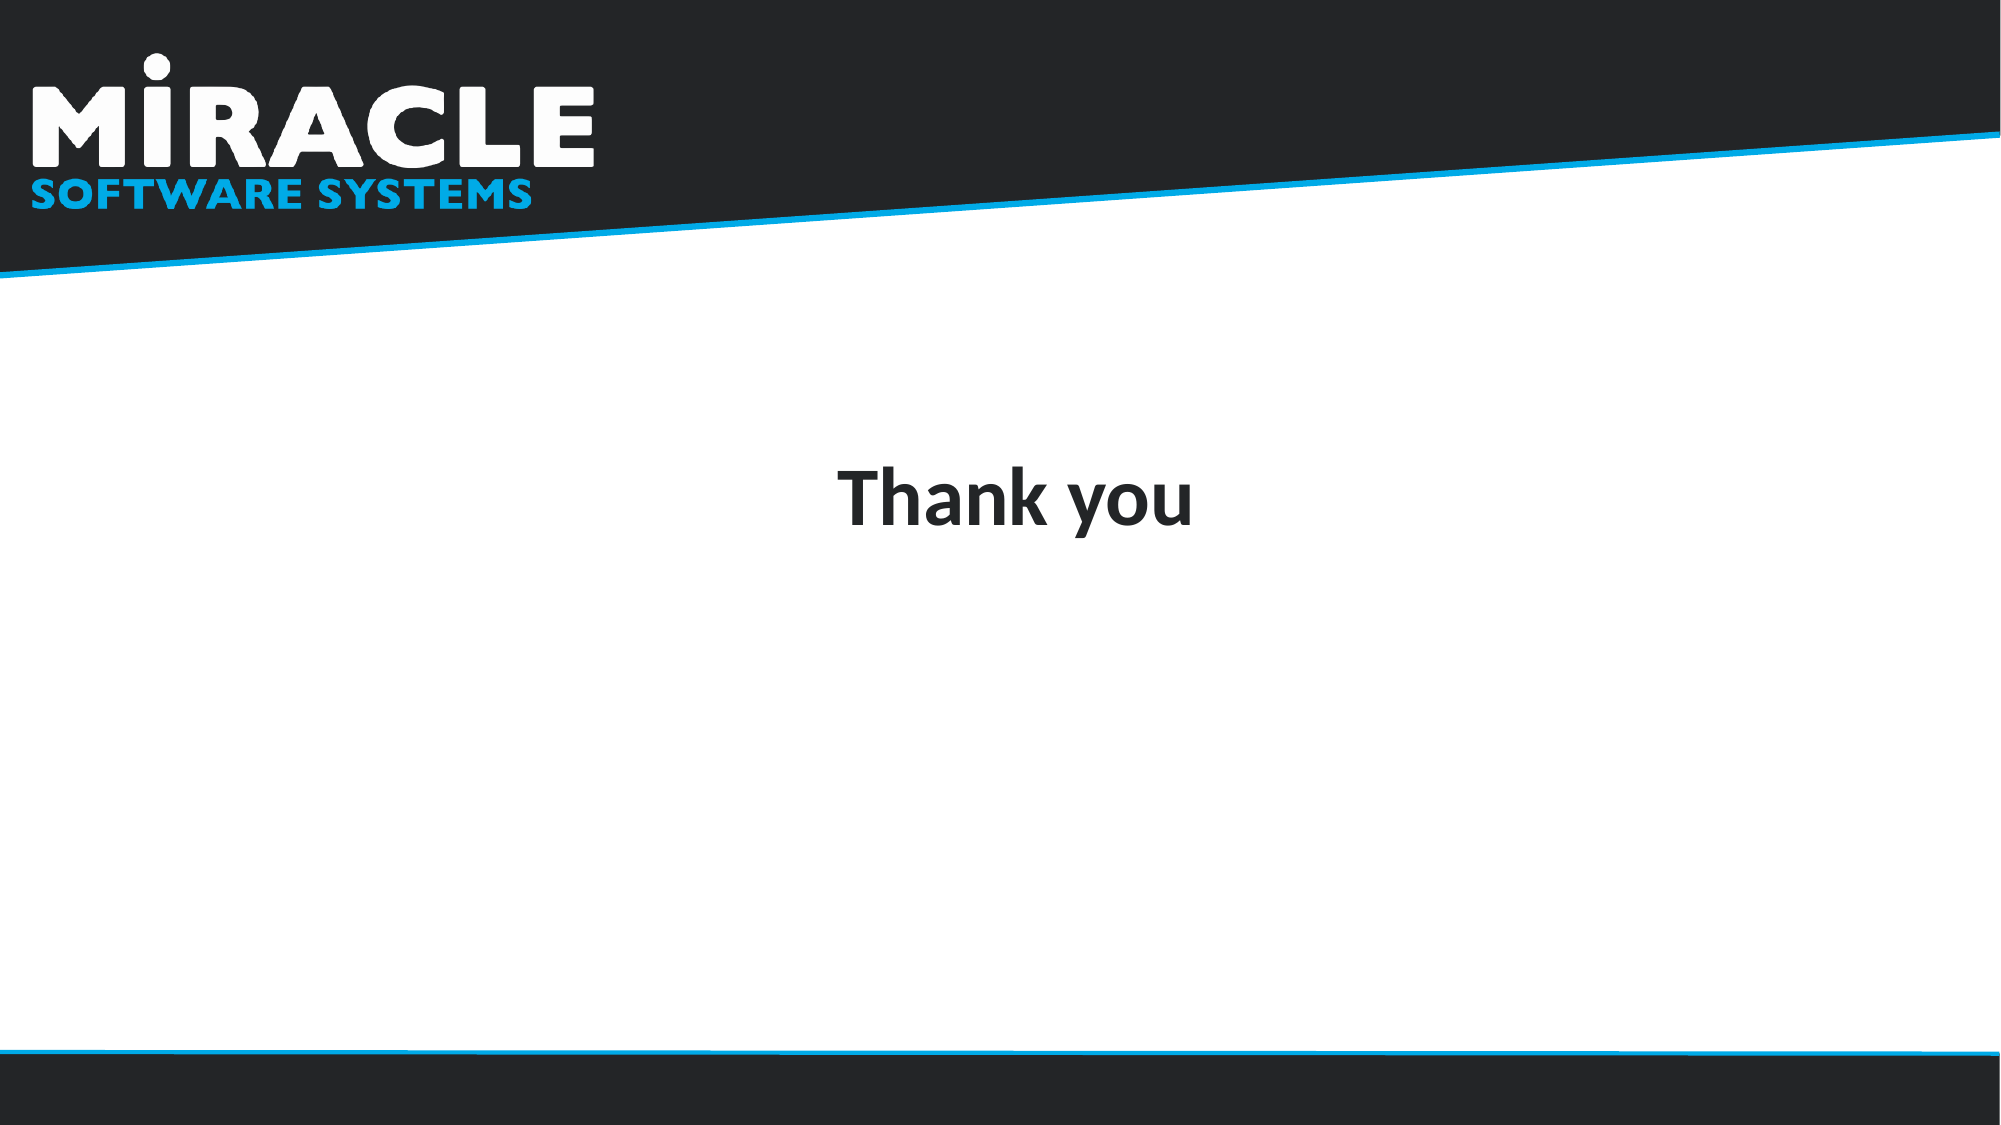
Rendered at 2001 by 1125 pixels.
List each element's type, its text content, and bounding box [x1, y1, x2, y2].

text_box Thank you [89, 434, 1943, 651]
